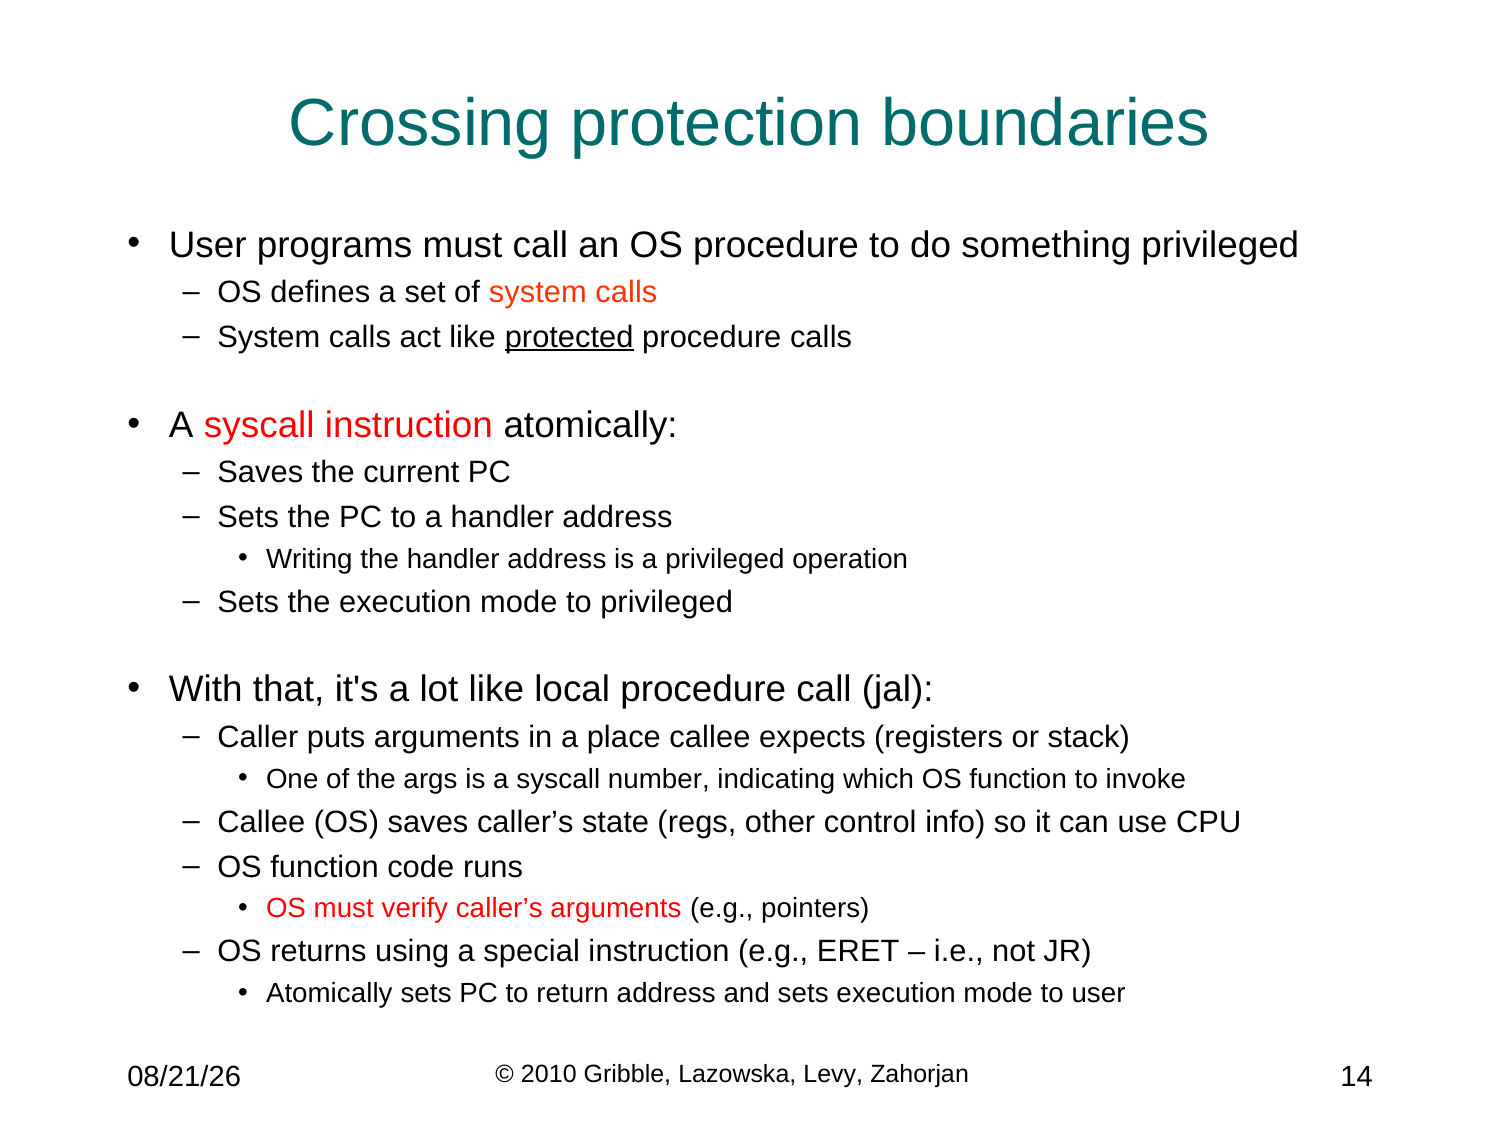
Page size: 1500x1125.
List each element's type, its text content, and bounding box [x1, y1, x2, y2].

list User programs must call an OS procedure to do something privileged OS defines a set of system calls System calls act like protected procedure calls A syscall instruction atomically: Saves the current PC Sets the PC to a handler address Writing the handler address is a privileged operation Sets the execution mode to privileged With that, it's a lot like local procedure call (jal): Caller puts arguments in a place callee expects (registers or stack) One of the args is a syscall number, indicating which OS function to invoke Callee (OS) saves caller’s state (regs, other control info) so it can use CPU OS function code runs OS must verify caller’s arguments (e.g., pointers) OS returns using a special instruction (e.g., ERET – i.e., not JR) Atomically sets PC to return address and sets execution mode to user [112, 212, 1388, 1025]
title Crossing protection boundaries [112, 62, 1388, 175]
